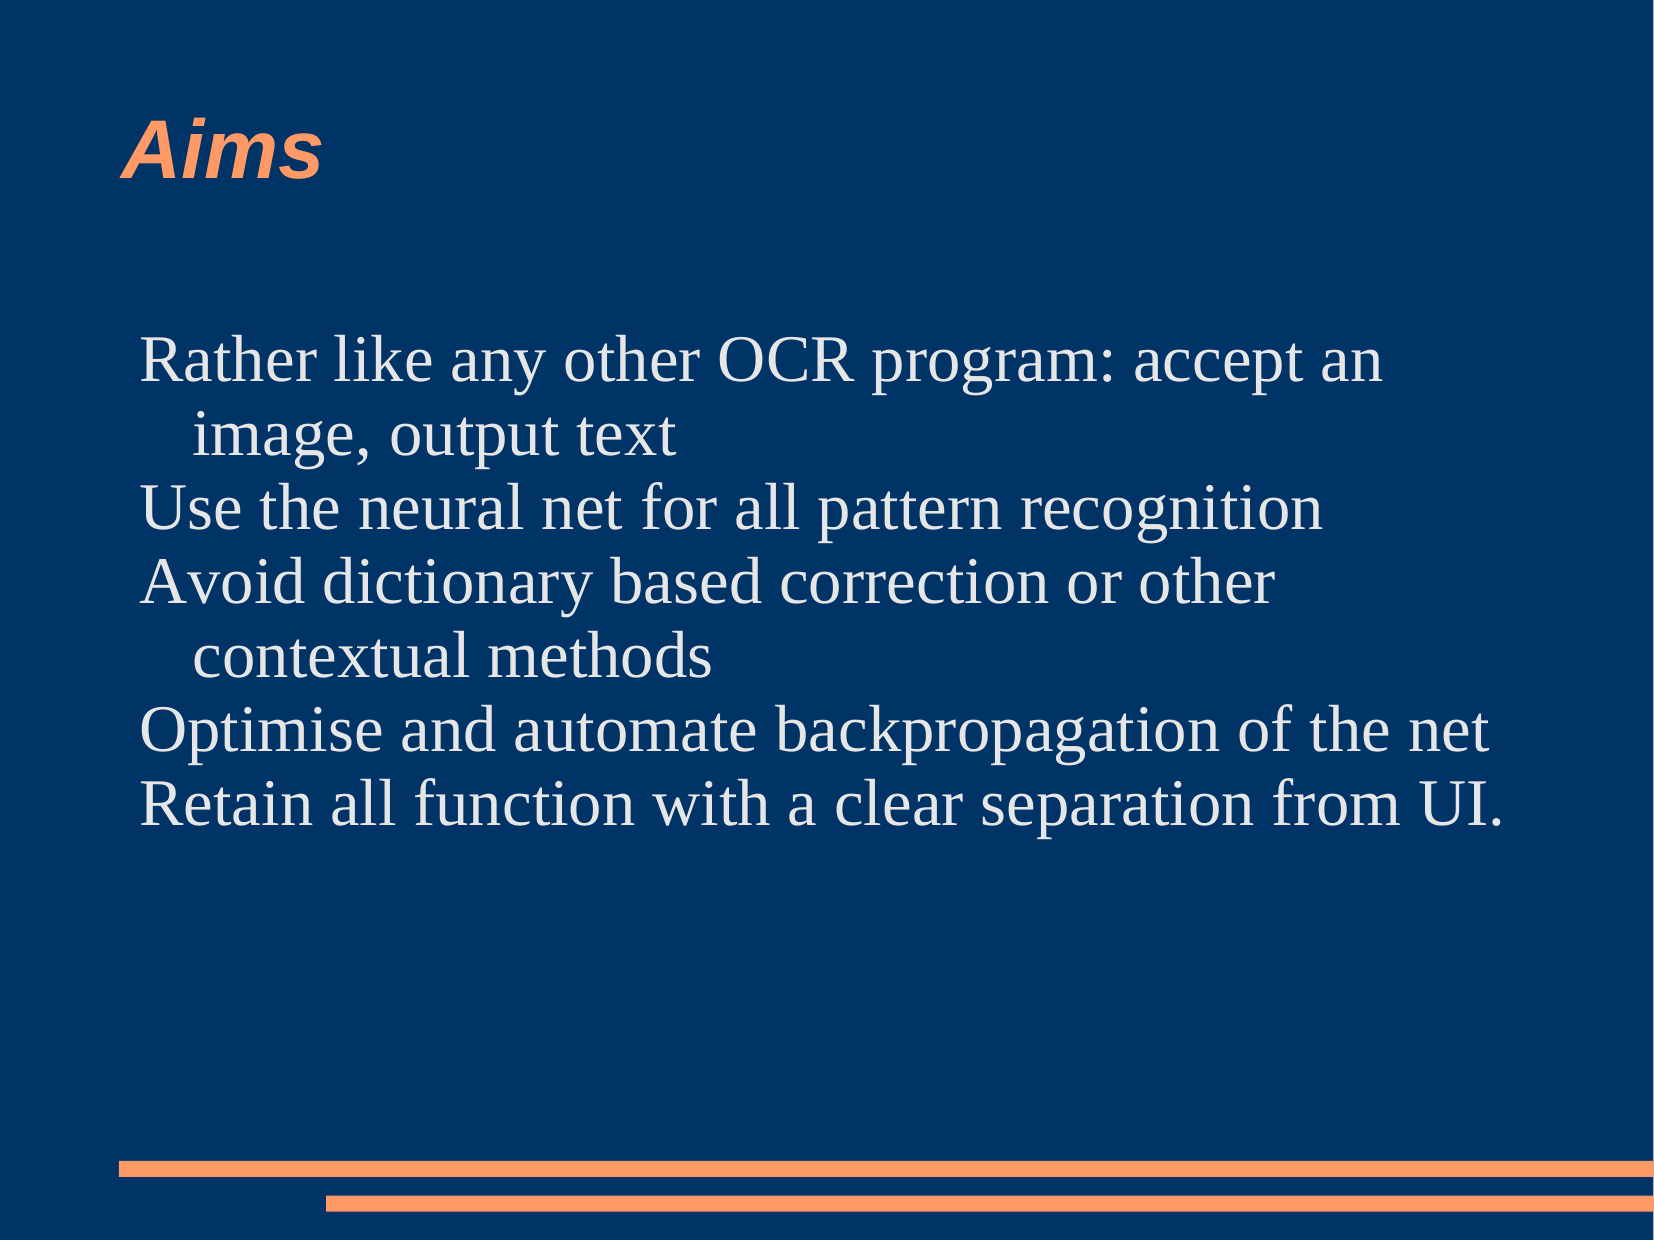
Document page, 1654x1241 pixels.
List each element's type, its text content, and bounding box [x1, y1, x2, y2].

list Rather like any other OCR program: accept an image, output text Use the neural net for all pattern recognition Avoid dictionary based correction or other contextual methods Optimise and automate backpropagation of the net Retain all function with a clear separation from UI. [121, 322, 1561, 1133]
title Aims [121, 46, 1534, 254]
